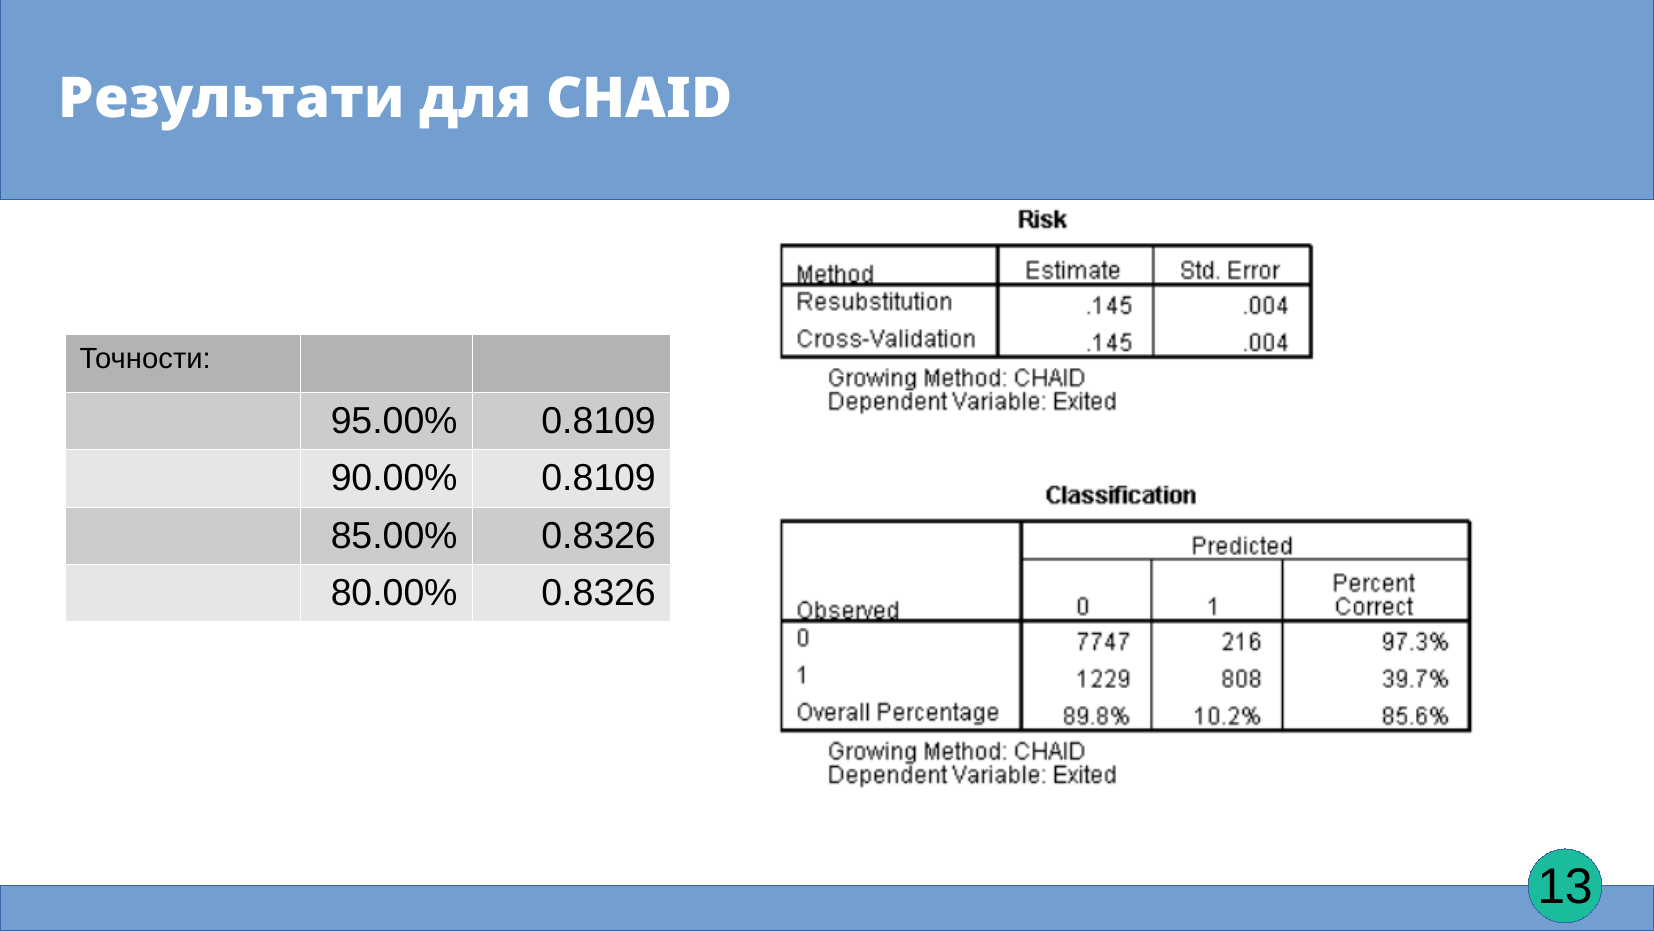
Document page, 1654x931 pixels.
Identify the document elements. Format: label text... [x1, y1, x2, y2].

table_cell 95.00% [301, 393, 472, 449]
table_cell 90.00% [301, 450, 472, 507]
picture [748, 206, 1625, 799]
table_cell 0.8326 [473, 565, 670, 621]
table_cell [66, 450, 300, 507]
table_header Точности: [66, 335, 300, 392]
table_cell [66, 393, 300, 449]
table_header [301, 335, 472, 392]
table_cell [66, 508, 300, 564]
table_cell 85.00% [301, 508, 472, 564]
table_cell 0.8109 [473, 393, 670, 449]
table_cell 0.8109 [473, 450, 670, 507]
title Результати для CHAID [59, 37, 1595, 155]
table_cell 0.8326 [473, 508, 670, 564]
table_cell [66, 565, 300, 621]
table_cell 80.00% [301, 565, 472, 621]
table_header [473, 335, 670, 392]
